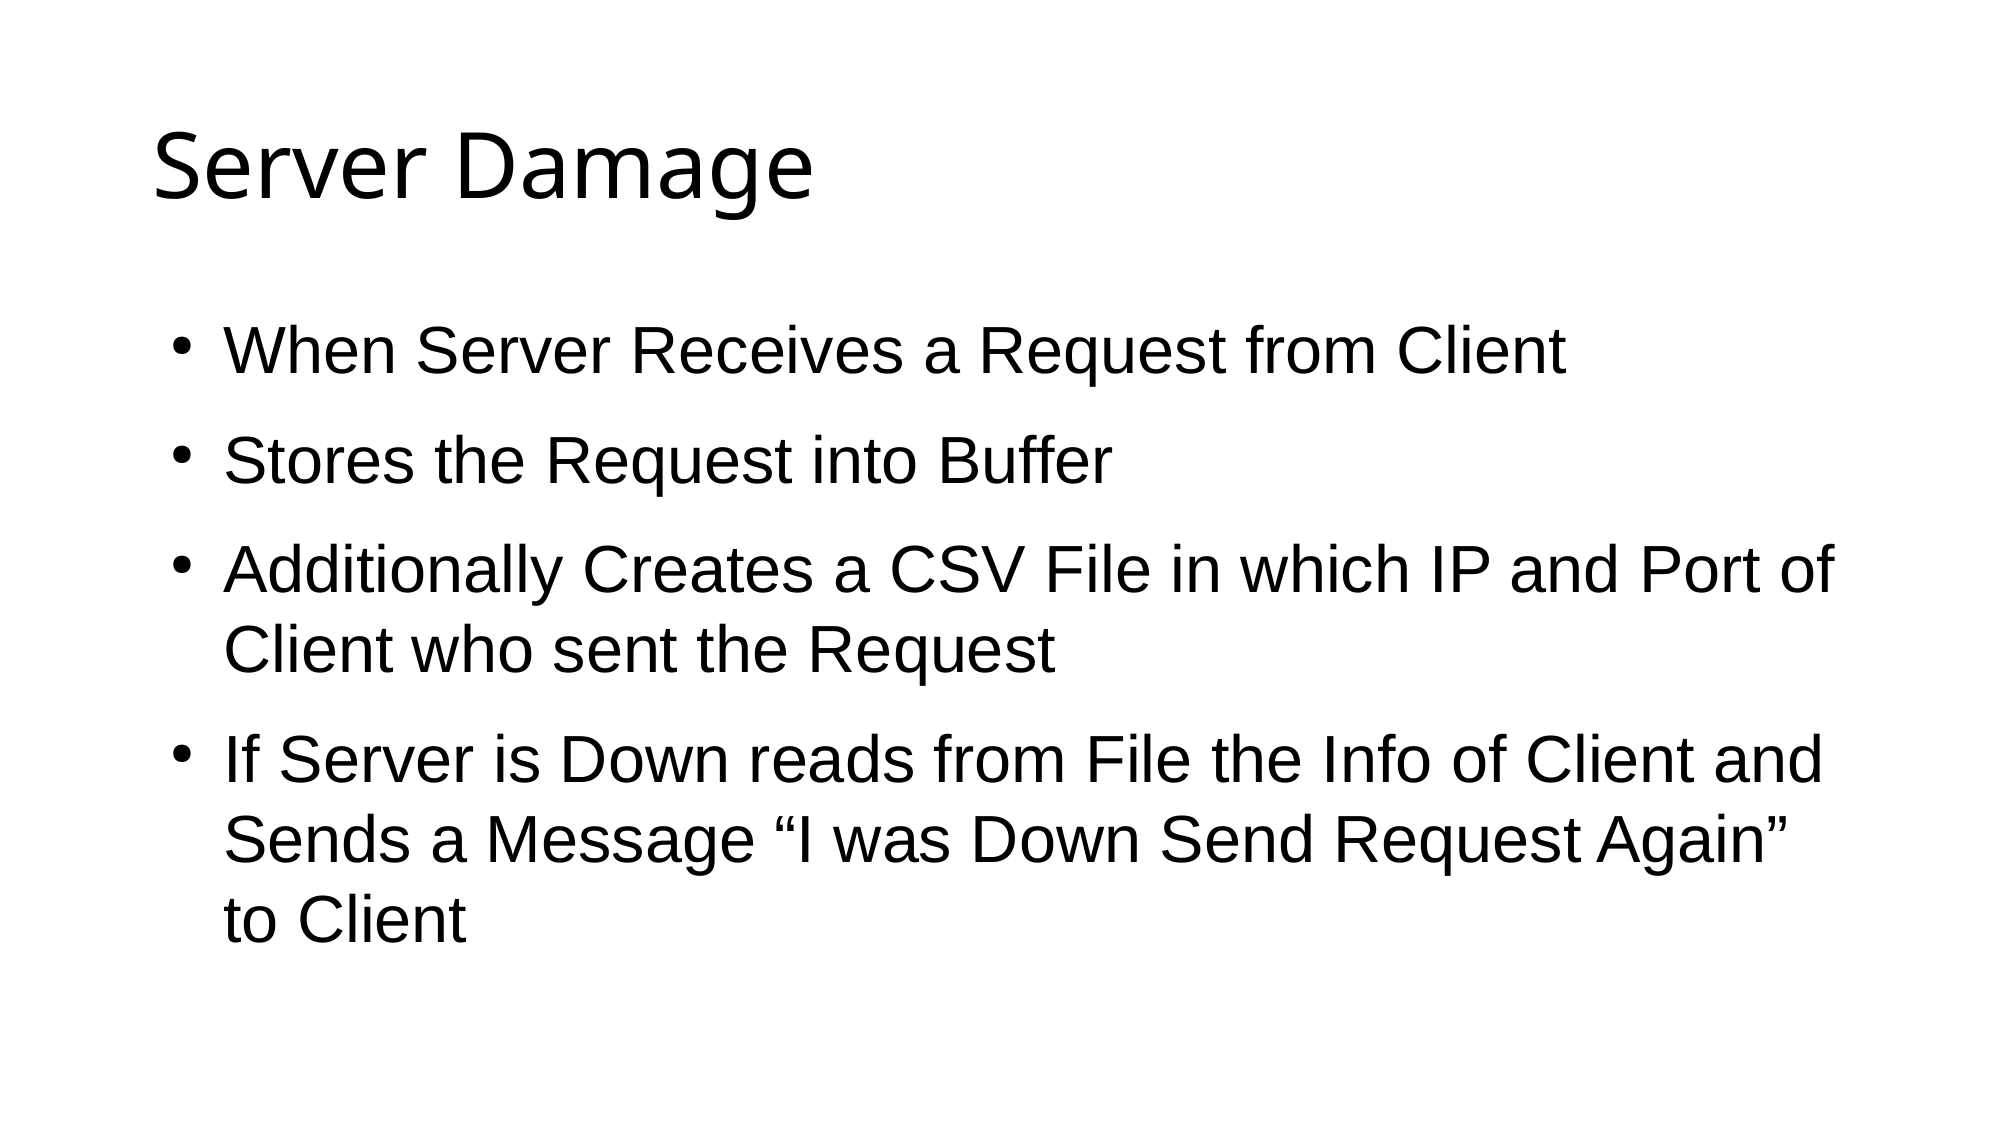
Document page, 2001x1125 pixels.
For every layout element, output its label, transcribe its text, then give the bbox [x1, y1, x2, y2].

title Server Damage [137, 59, 1863, 278]
list When Server Receives a Request from Client Stores the Request into Buffer Additionally Creates a CSV File in which IP and Port of Client who sent the Request If Server is Down reads from File the Info of Client and Sends a Message “I was Down Send Request Again” to Client [137, 299, 1863, 1014]
